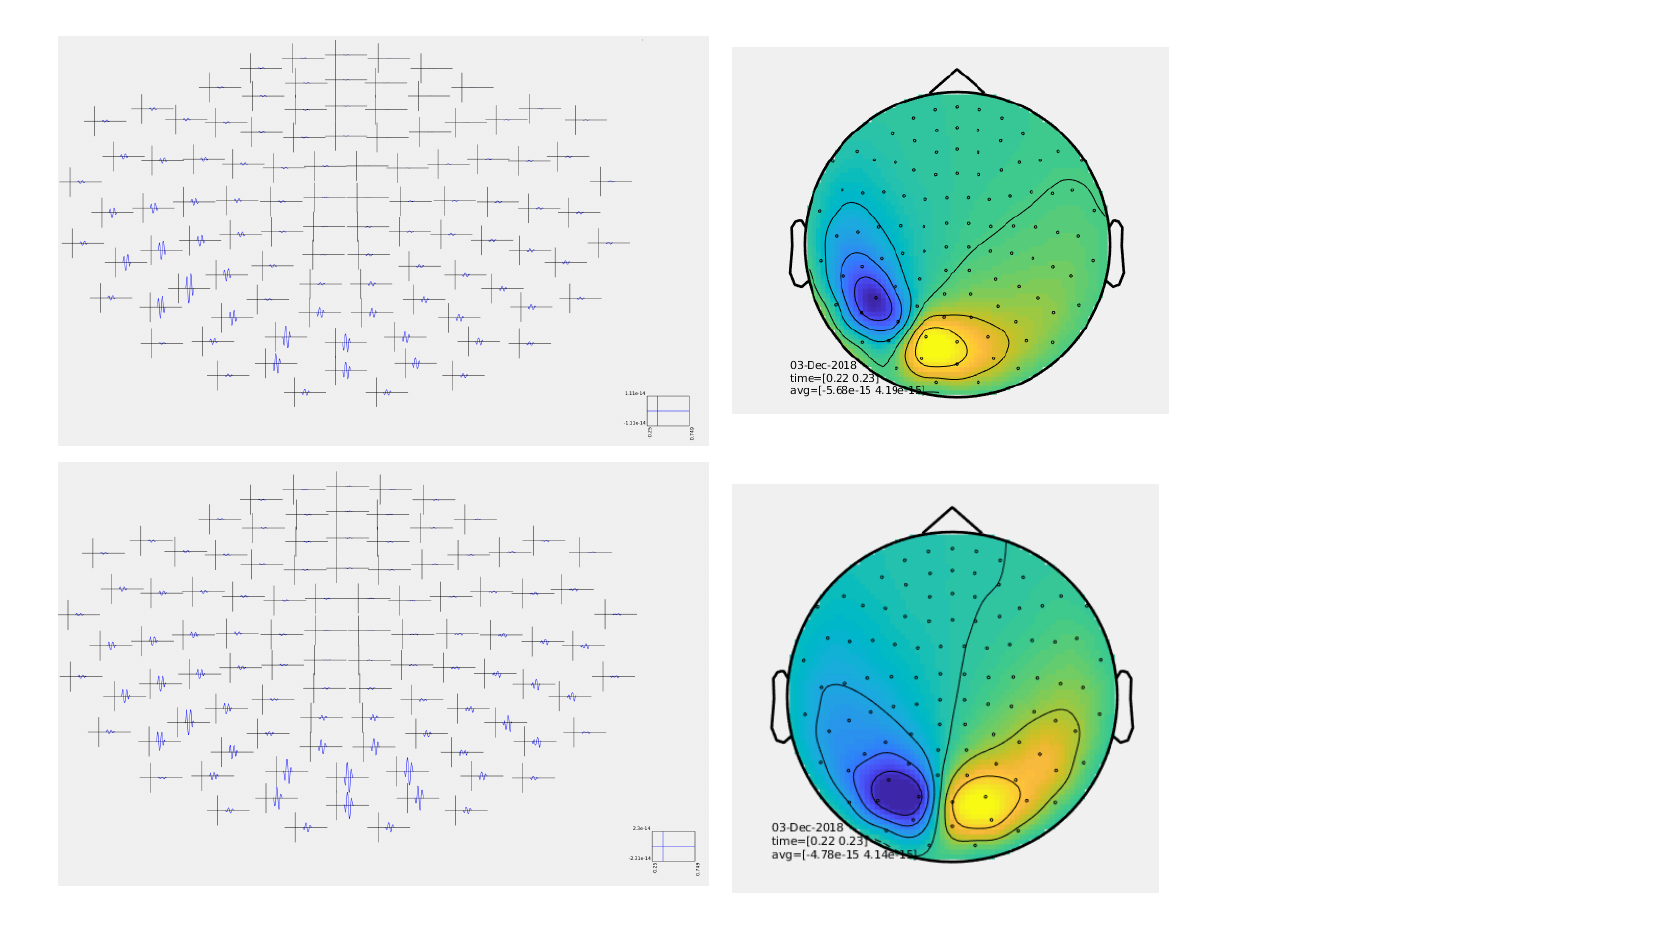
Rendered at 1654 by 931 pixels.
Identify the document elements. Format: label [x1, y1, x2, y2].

picture [58, 36, 709, 446]
picture [58, 462, 709, 886]
picture [732, 484, 1159, 893]
picture [732, 47, 1169, 414]
